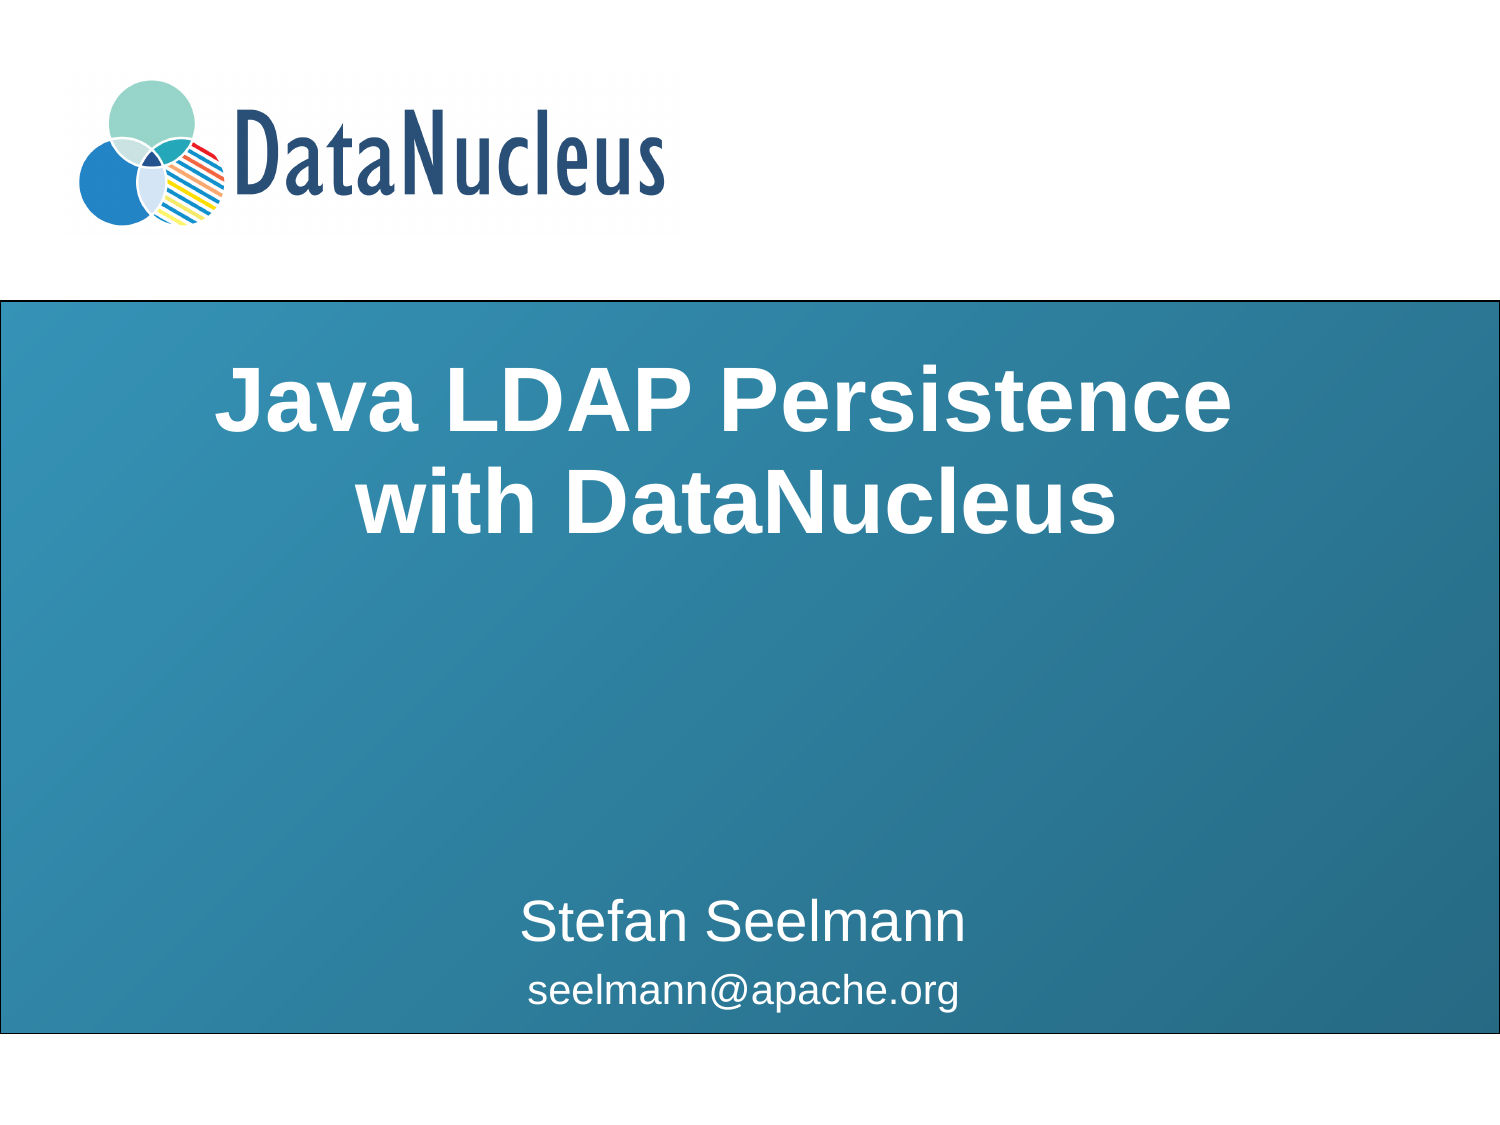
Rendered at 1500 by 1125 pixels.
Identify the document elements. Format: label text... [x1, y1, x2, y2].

text_box Stefan Seelmann seelmann@apache.org [505, 874, 983, 1021]
picture [63, 72, 680, 237]
text_box [0, 0, 1500, 1125]
title Java LDAP Persistence with DataNucleus [0, 340, 1475, 561]
